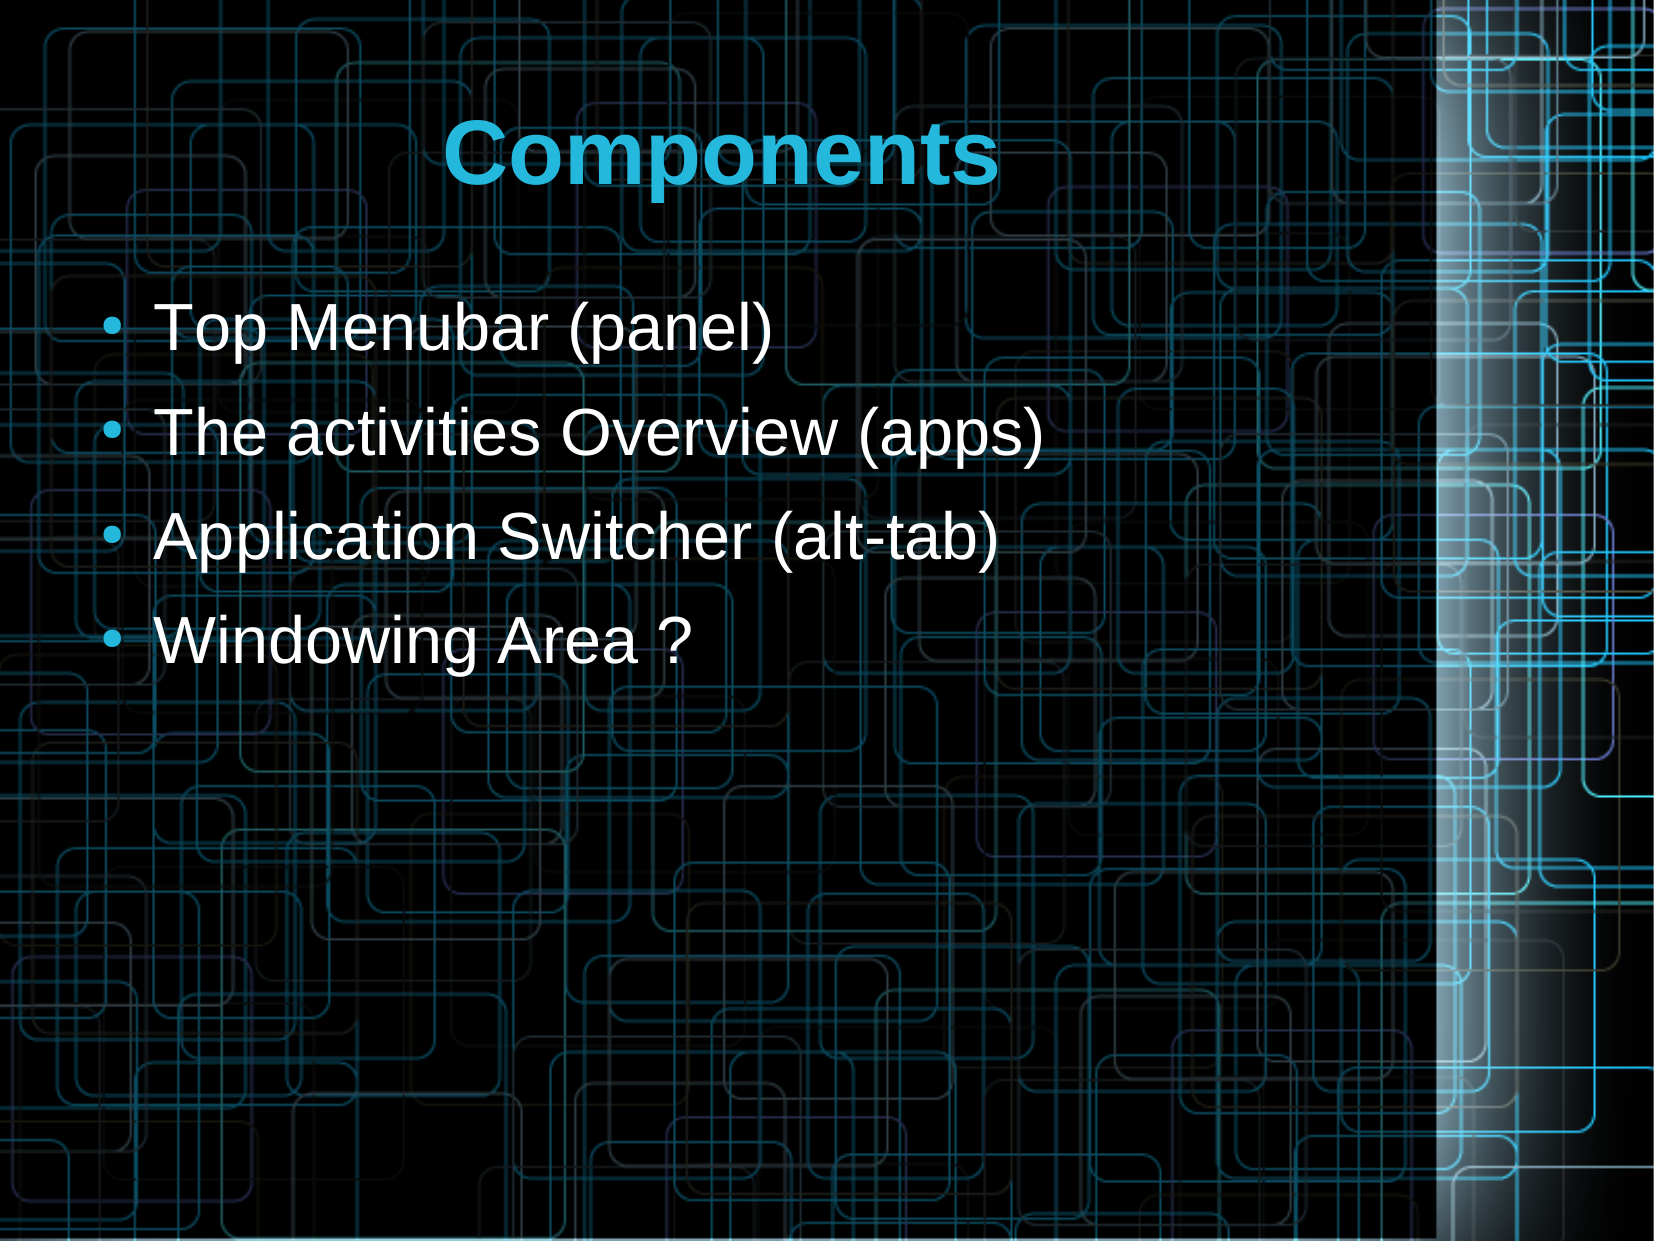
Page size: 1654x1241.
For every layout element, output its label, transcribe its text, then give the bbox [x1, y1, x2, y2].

picture [0, 0, 1654, 1241]
title Components [82, 49, 1388, 257]
list Top Menubar (panel) The activities Overview (apps) Application Switcher (alt-tab) Windowing Area ? [82, 290, 1388, 1183]
